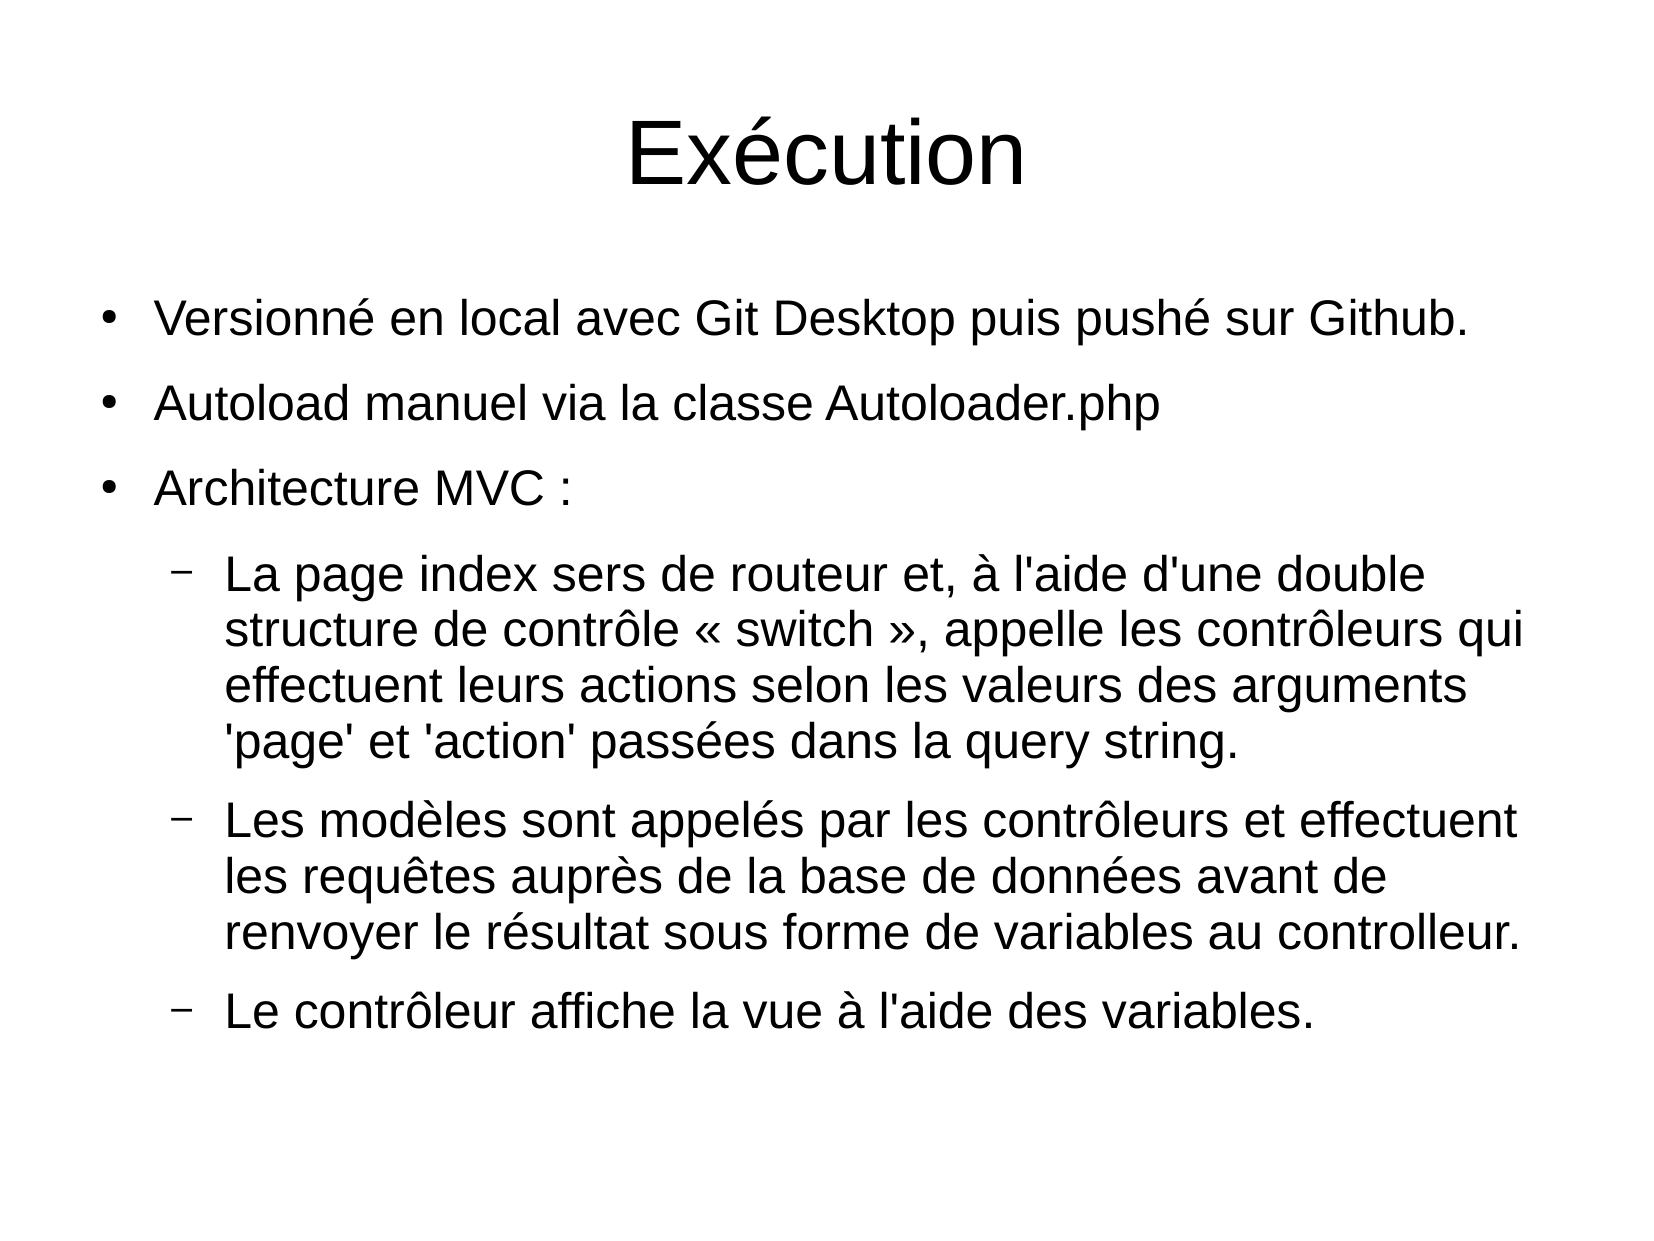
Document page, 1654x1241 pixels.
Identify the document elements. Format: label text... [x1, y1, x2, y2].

title Exécution [82, 49, 1571, 257]
list Versionné en local avec Git Desktop puis pushé sur Github. Autoload manuel via la classe Autoloader.php Architecture MVC : La page index sers de routeur et, à l'aide d'une double structure de contrôle « switch », appelle les contrôleurs qui effectuent leurs actions selon les valeurs des arguments 'page' et 'action' passées dans la query string. Les modèles sont appelés par les contrôleurs et effectuent les requêtes auprès de la base de données avant de renvoyer le résultat sous forme de variables au controlleur. Le contrôleur affiche la vue à l'aide des variables. [82, 290, 1571, 1109]
